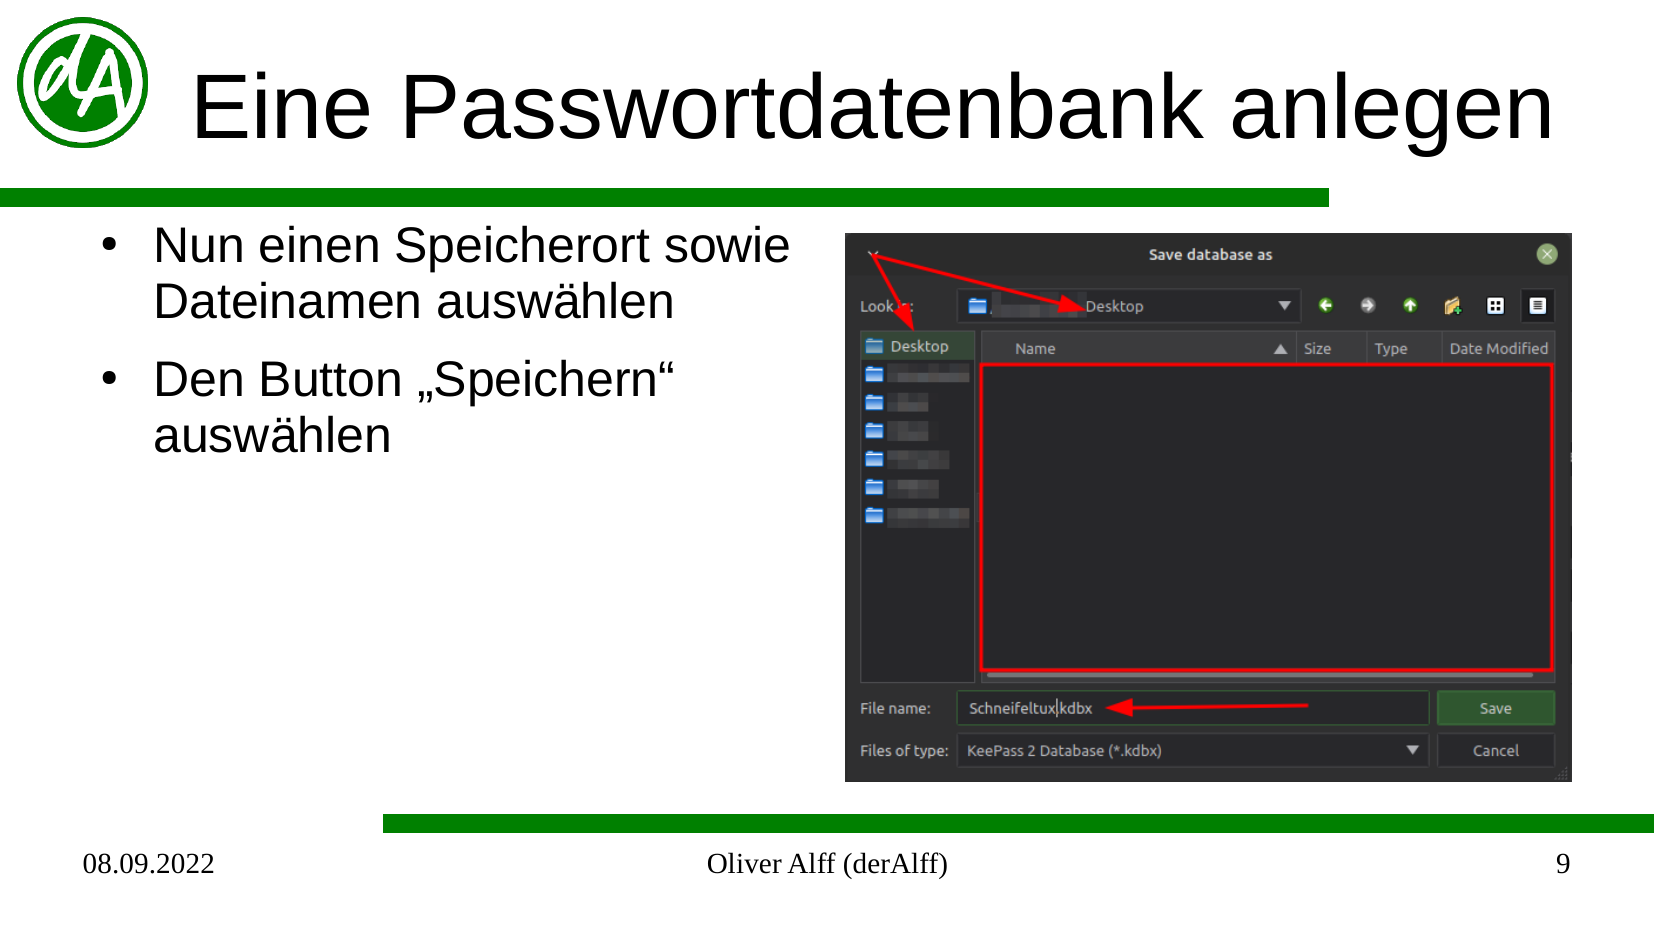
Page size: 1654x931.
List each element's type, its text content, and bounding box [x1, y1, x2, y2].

title Eine Passwortdatenbank anlegen [177, 37, 1571, 178]
list Nun einen Speicherort sowie Dateinamen auswählen Den Button „Speichern“ auswählen [82, 217, 809, 798]
picture [845, 233, 1572, 782]
picture [17, 17, 148, 148]
